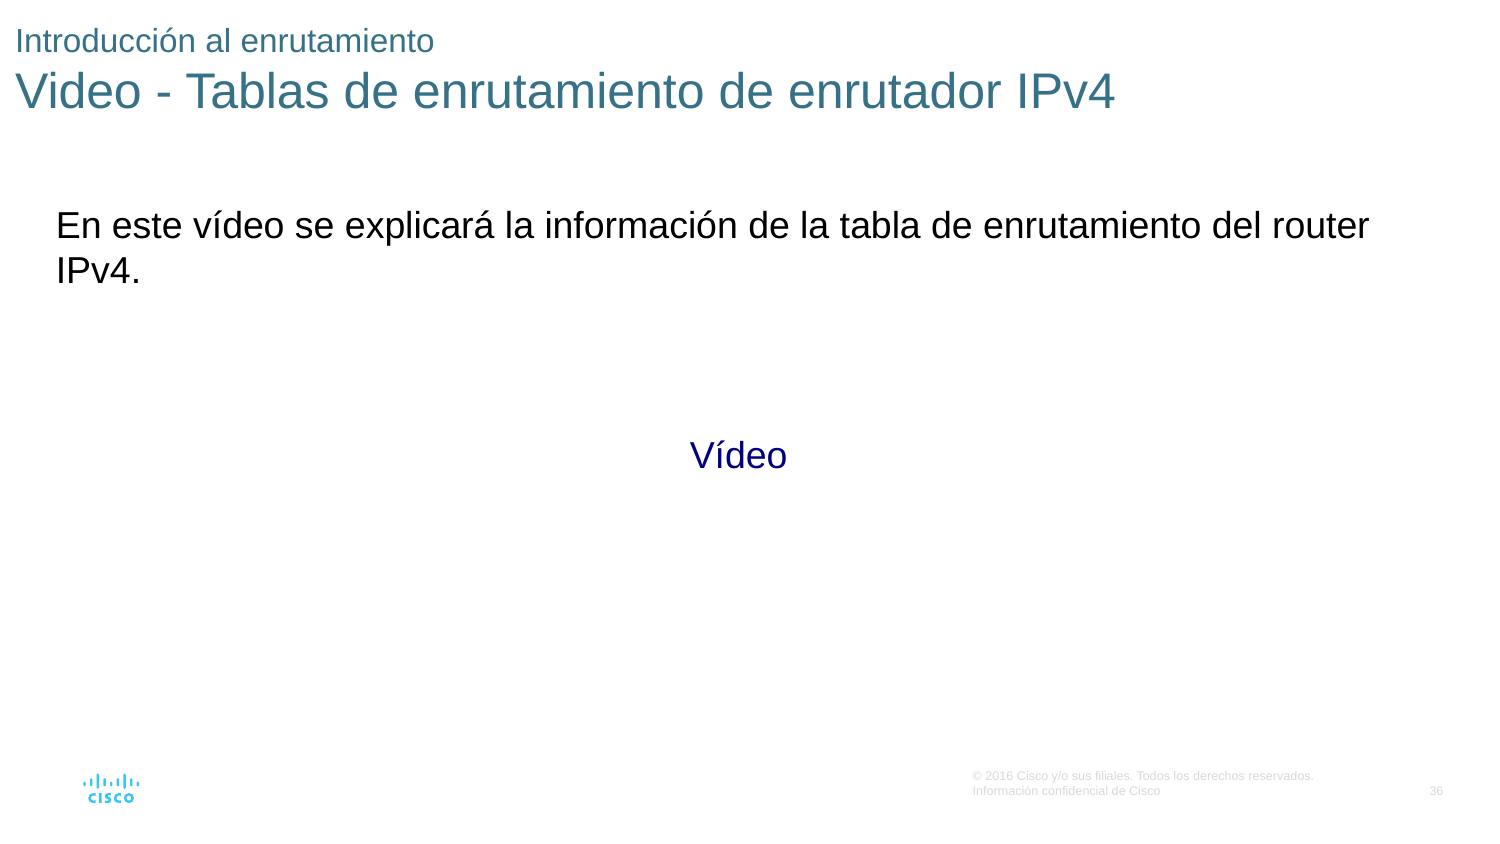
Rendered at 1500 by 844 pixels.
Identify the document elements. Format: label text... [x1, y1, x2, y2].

text_box Vídeo [675, 427, 827, 502]
title Introducción al enrutamiento Video - Tablas de enrutamiento de enrutador IPv4 [0, 6, 1500, 131]
list En este vídeo se explicará la información de la tabla de enrutamiento del router IPv4. [40, 131, 1424, 639]
